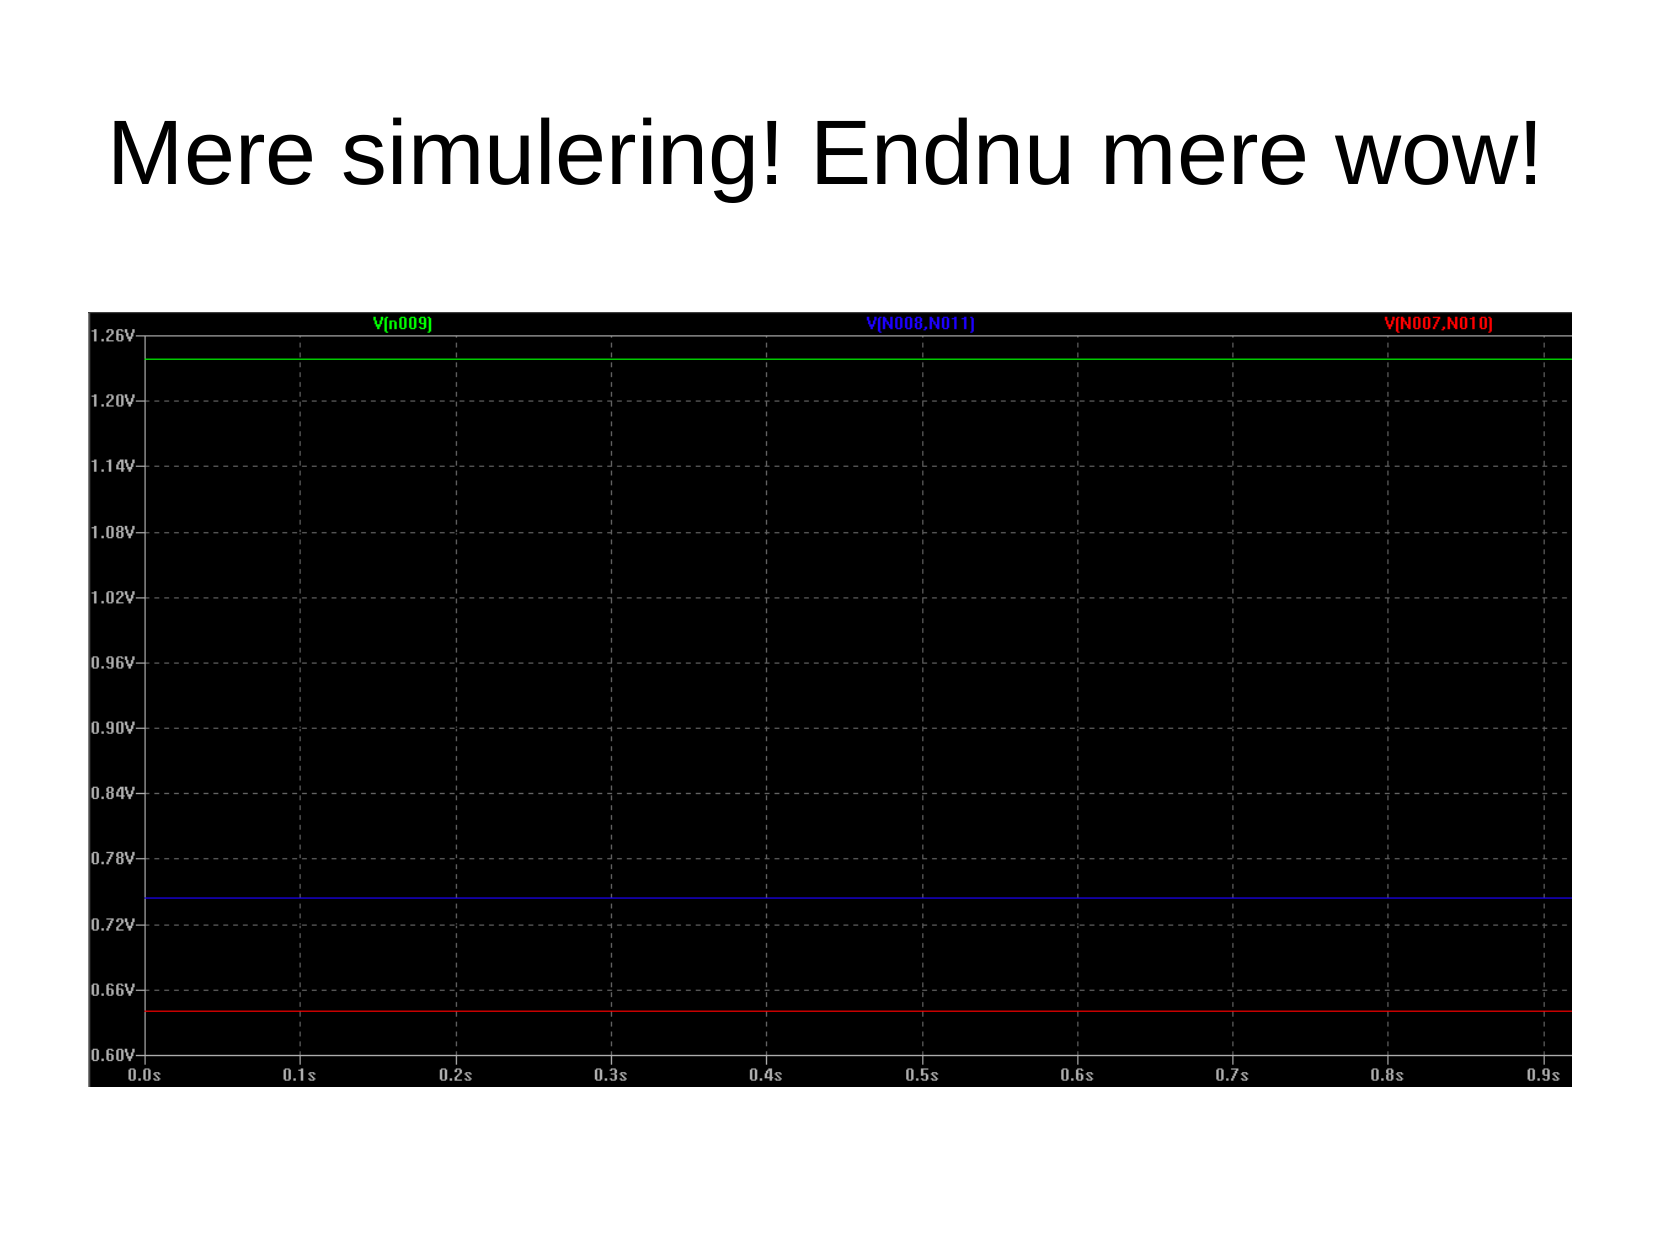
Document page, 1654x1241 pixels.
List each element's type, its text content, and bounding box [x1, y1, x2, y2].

title Mere simulering! Endnu mere wow! [82, 56, 1571, 250]
picture [88, 312, 1572, 1087]
